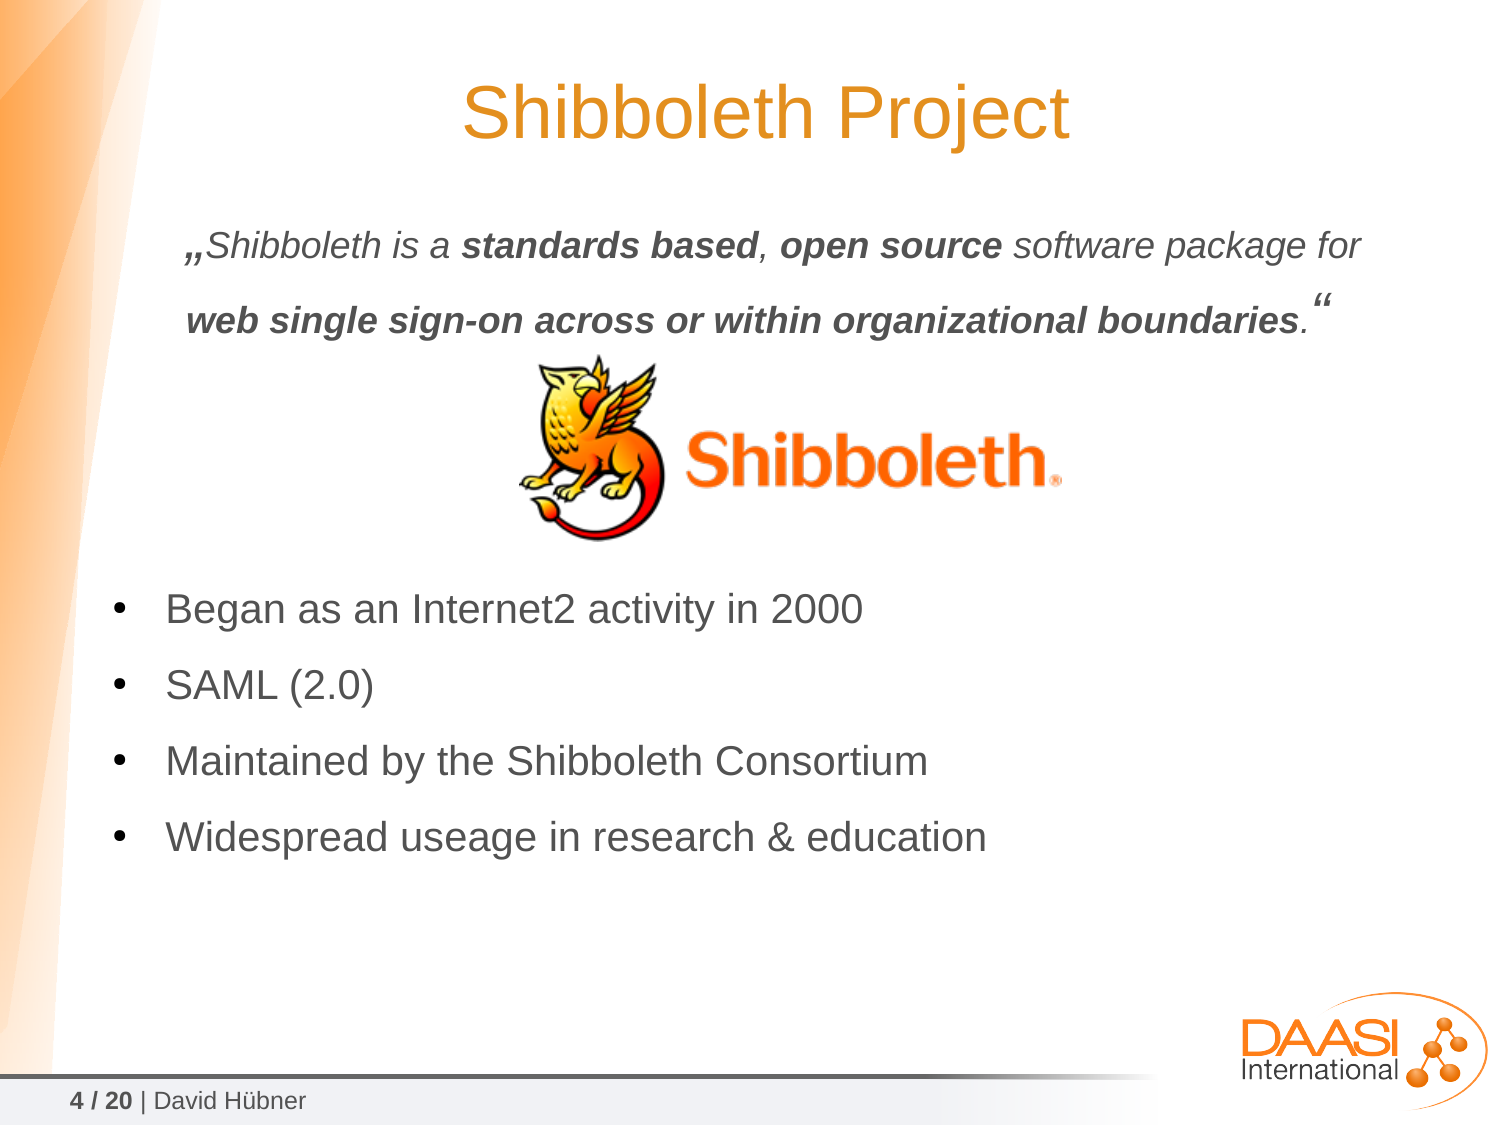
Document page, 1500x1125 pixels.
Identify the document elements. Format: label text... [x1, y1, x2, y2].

title Shibboleth Project [91, 48, 1441, 178]
list Began as an Internet2 activity in 2000 SAML (2.0) Maintained by the Shibboleth Consortium Widespread useage in research & education [94, 585, 1441, 1010]
picture [519, 452, 1062, 542]
text_box „Shibboleth is a standards based, open source software package for web single sign-on across or within organizational boundaries.“ [171, 188, 1418, 452]
picture [1240, 992, 1500, 1111]
